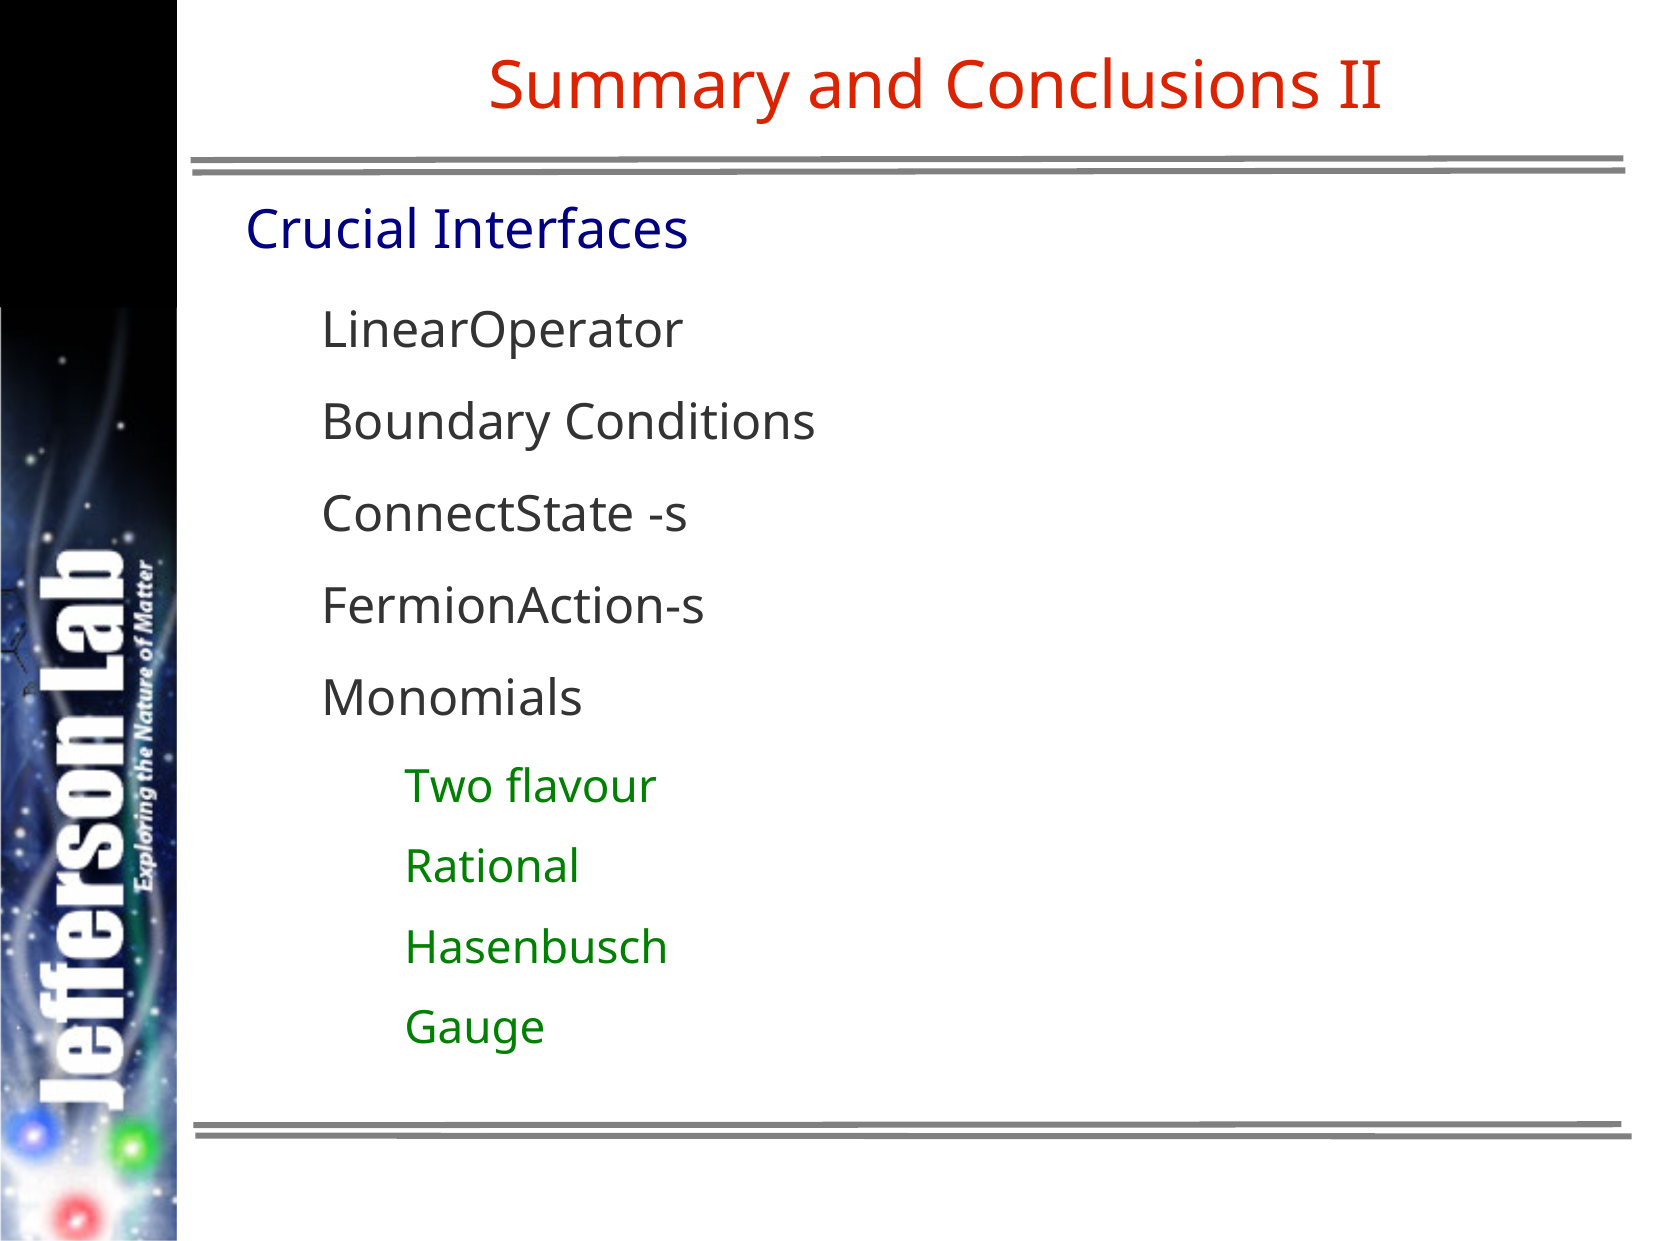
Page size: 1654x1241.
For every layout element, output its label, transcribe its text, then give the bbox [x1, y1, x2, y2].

list Crucial Interfaces LinearOperator Boundary Conditions ConnectState -s FermionAction-s Monomials Two flavour Rational Hasenbusch Gauge [227, 190, 1628, 1100]
title Summary and Conclusions II [235, 17, 1638, 149]
picture [2, 308, 176, 1240]
